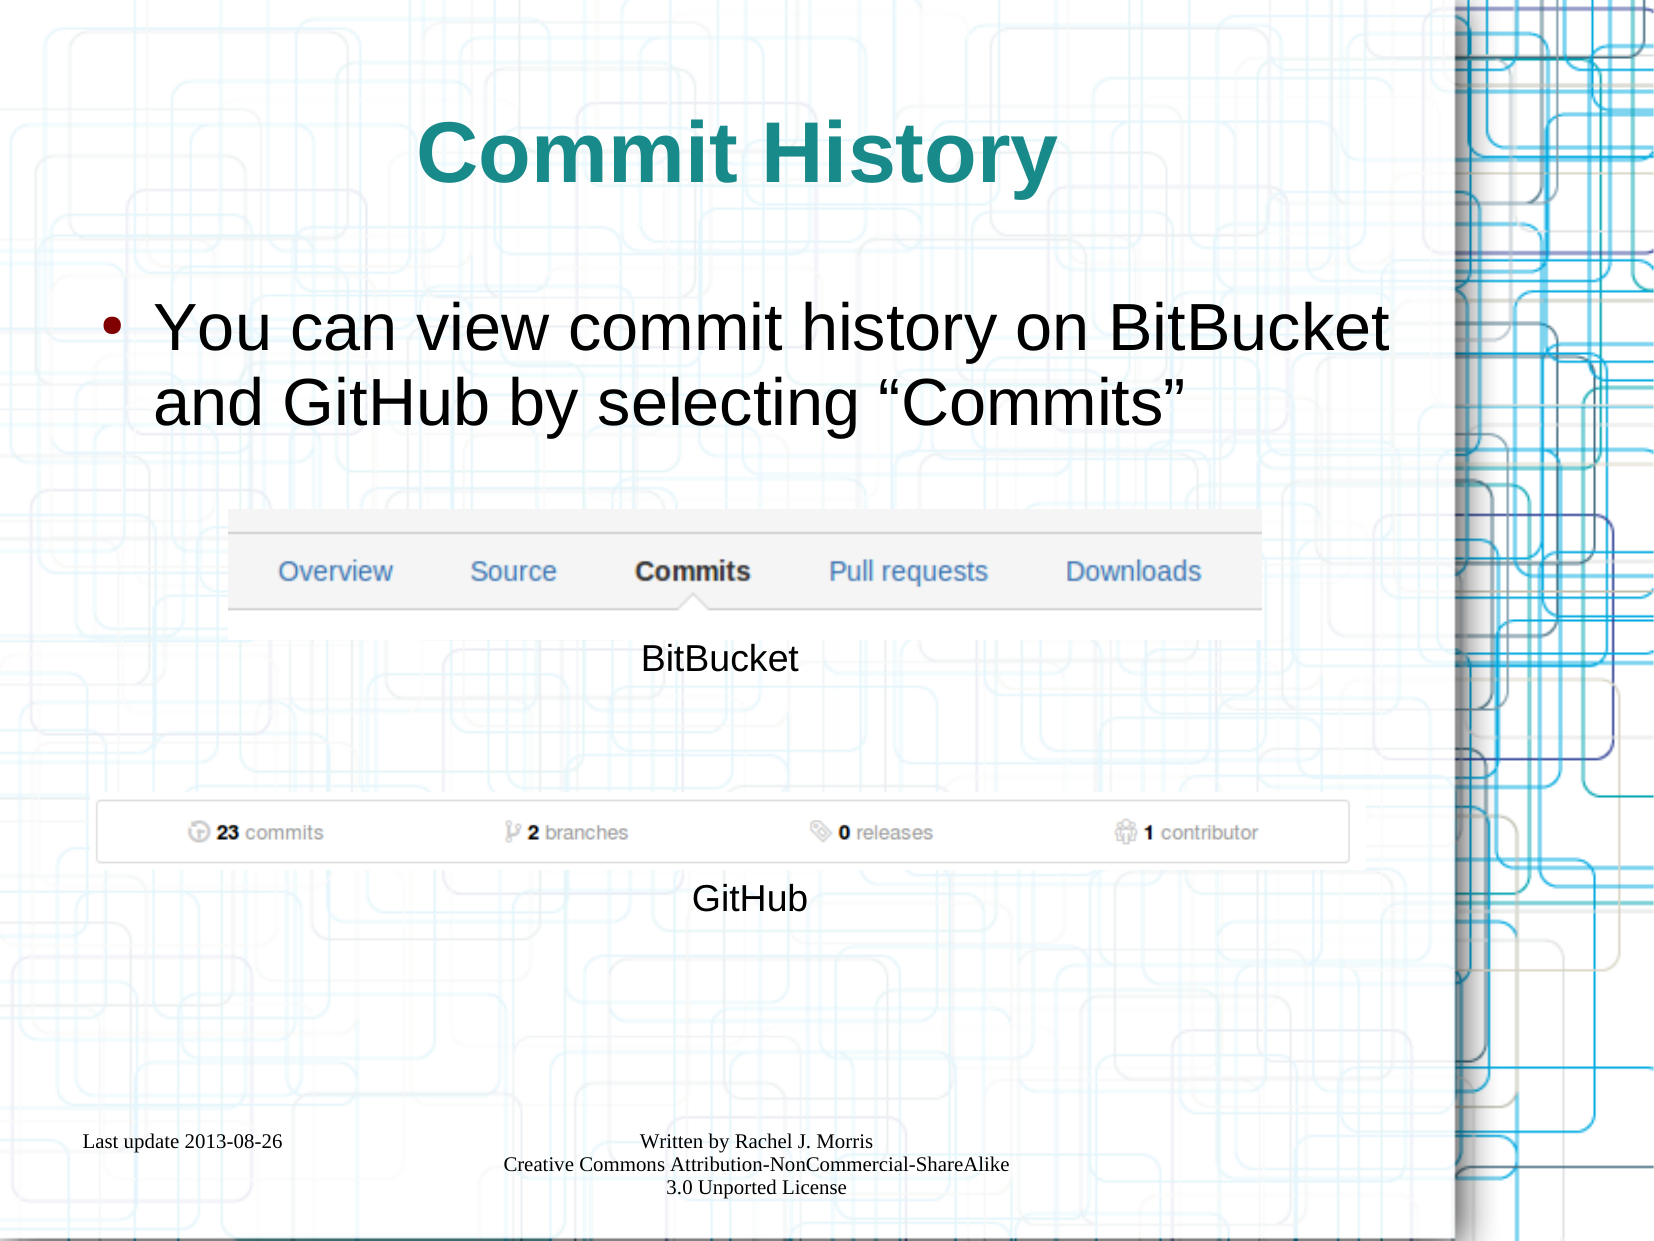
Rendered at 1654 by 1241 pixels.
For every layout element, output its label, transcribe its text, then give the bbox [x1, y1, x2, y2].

list You can view commit history on BitBucket and GitHub by selecting “Commits” [82, 290, 1418, 1010]
picture [0, 0, 1654, 1241]
text_box BitBucket [210, 630, 1231, 687]
text_box GitHub [240, 870, 1261, 927]
title Commit History [59, 49, 1418, 257]
